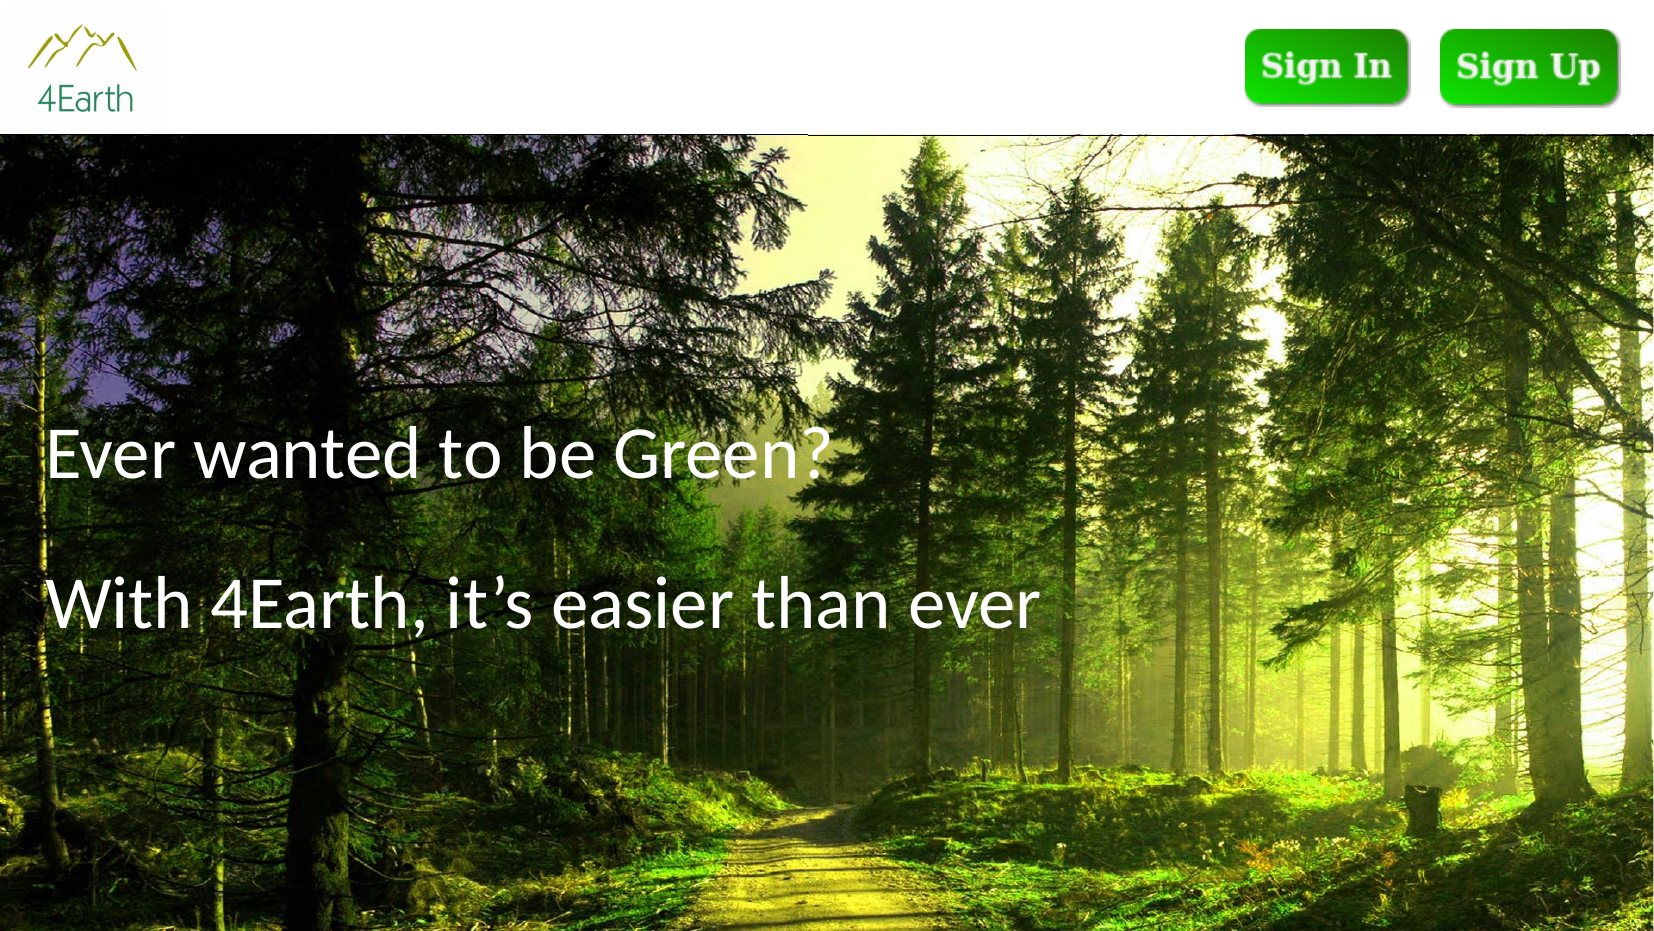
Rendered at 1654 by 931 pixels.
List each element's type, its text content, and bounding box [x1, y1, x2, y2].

picture [1245, 29, 1411, 107]
title Ever wanted to be Green? With 4Earth, it’s easier than ever [45, 330, 1306, 741]
picture [1440, 29, 1621, 108]
picture [3, 5, 162, 133]
picture [0, 134, 1654, 931]
